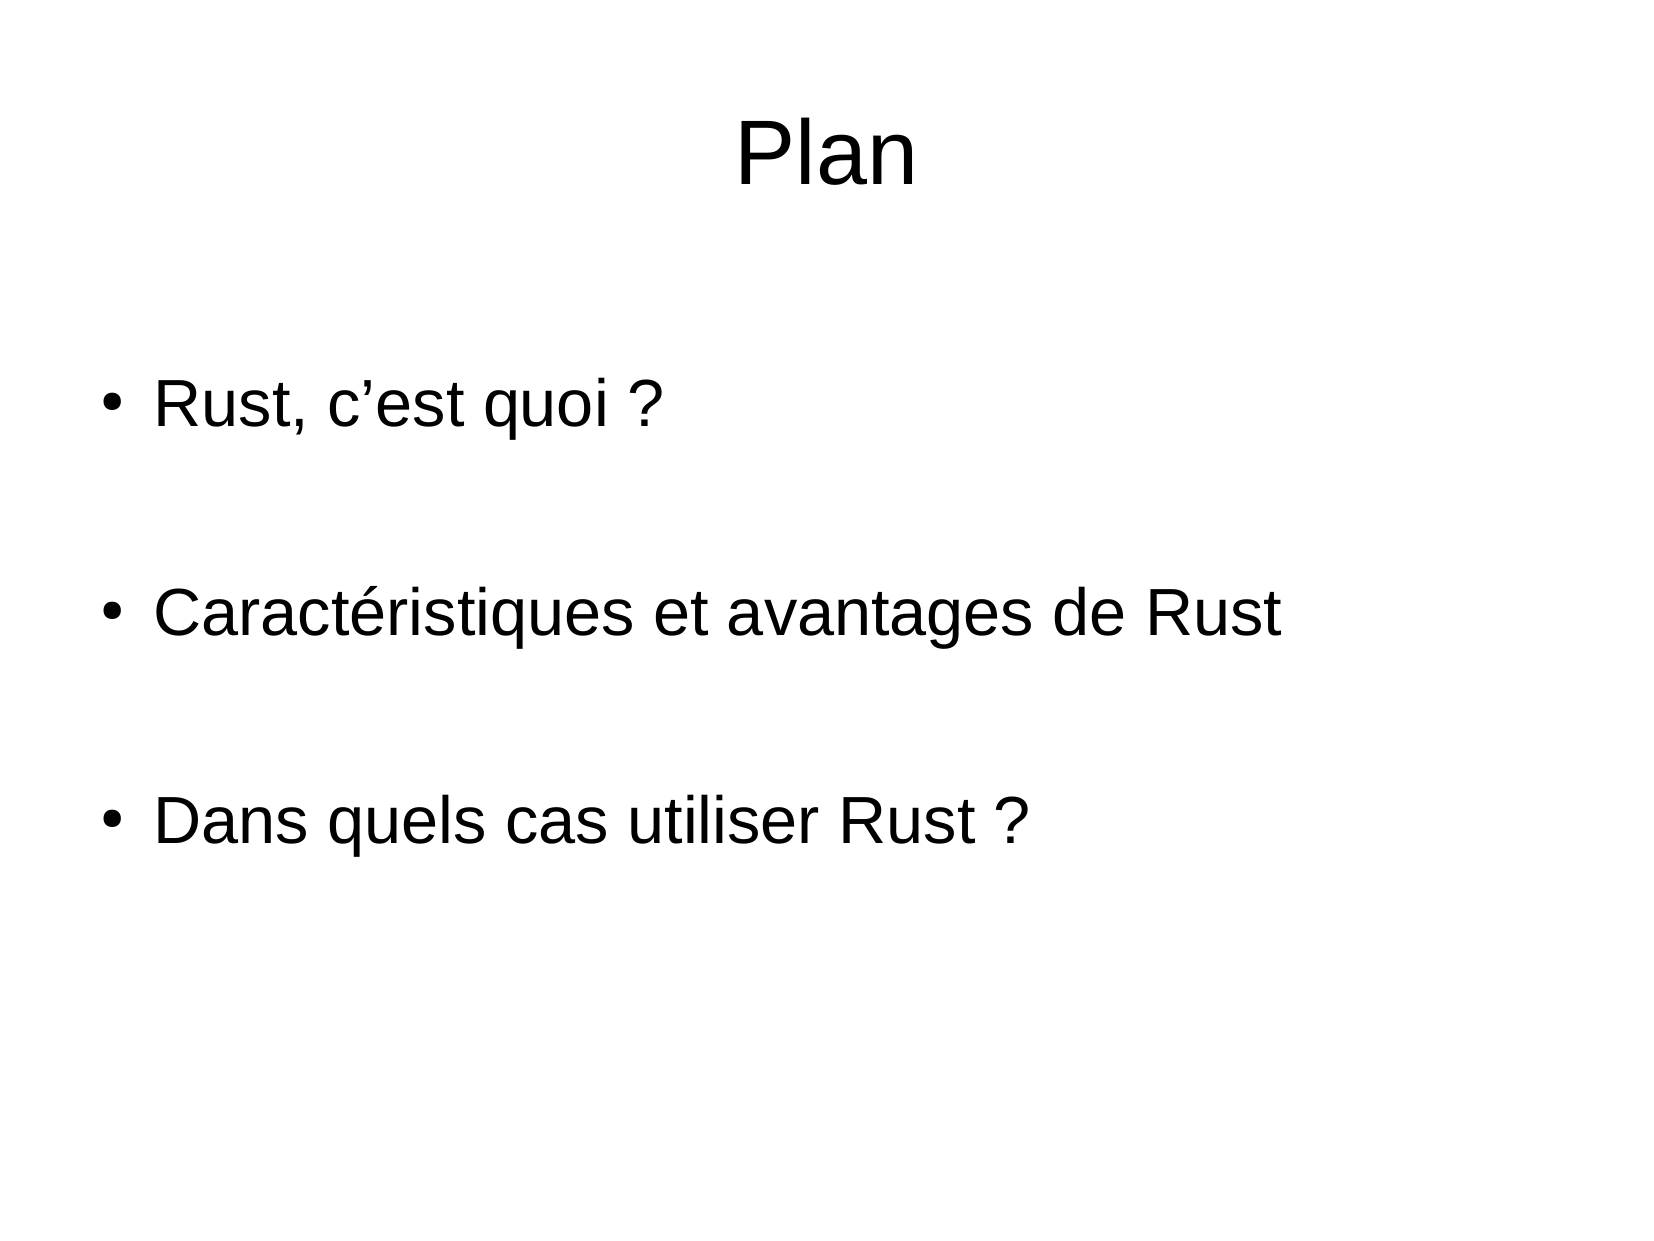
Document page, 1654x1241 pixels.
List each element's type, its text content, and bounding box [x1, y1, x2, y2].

title Plan [82, 49, 1571, 257]
list Rust, c’est quoi ? Caractéristiques et avantages de Rust Dans quels cas utiliser Rust ? [82, 366, 1571, 1086]
